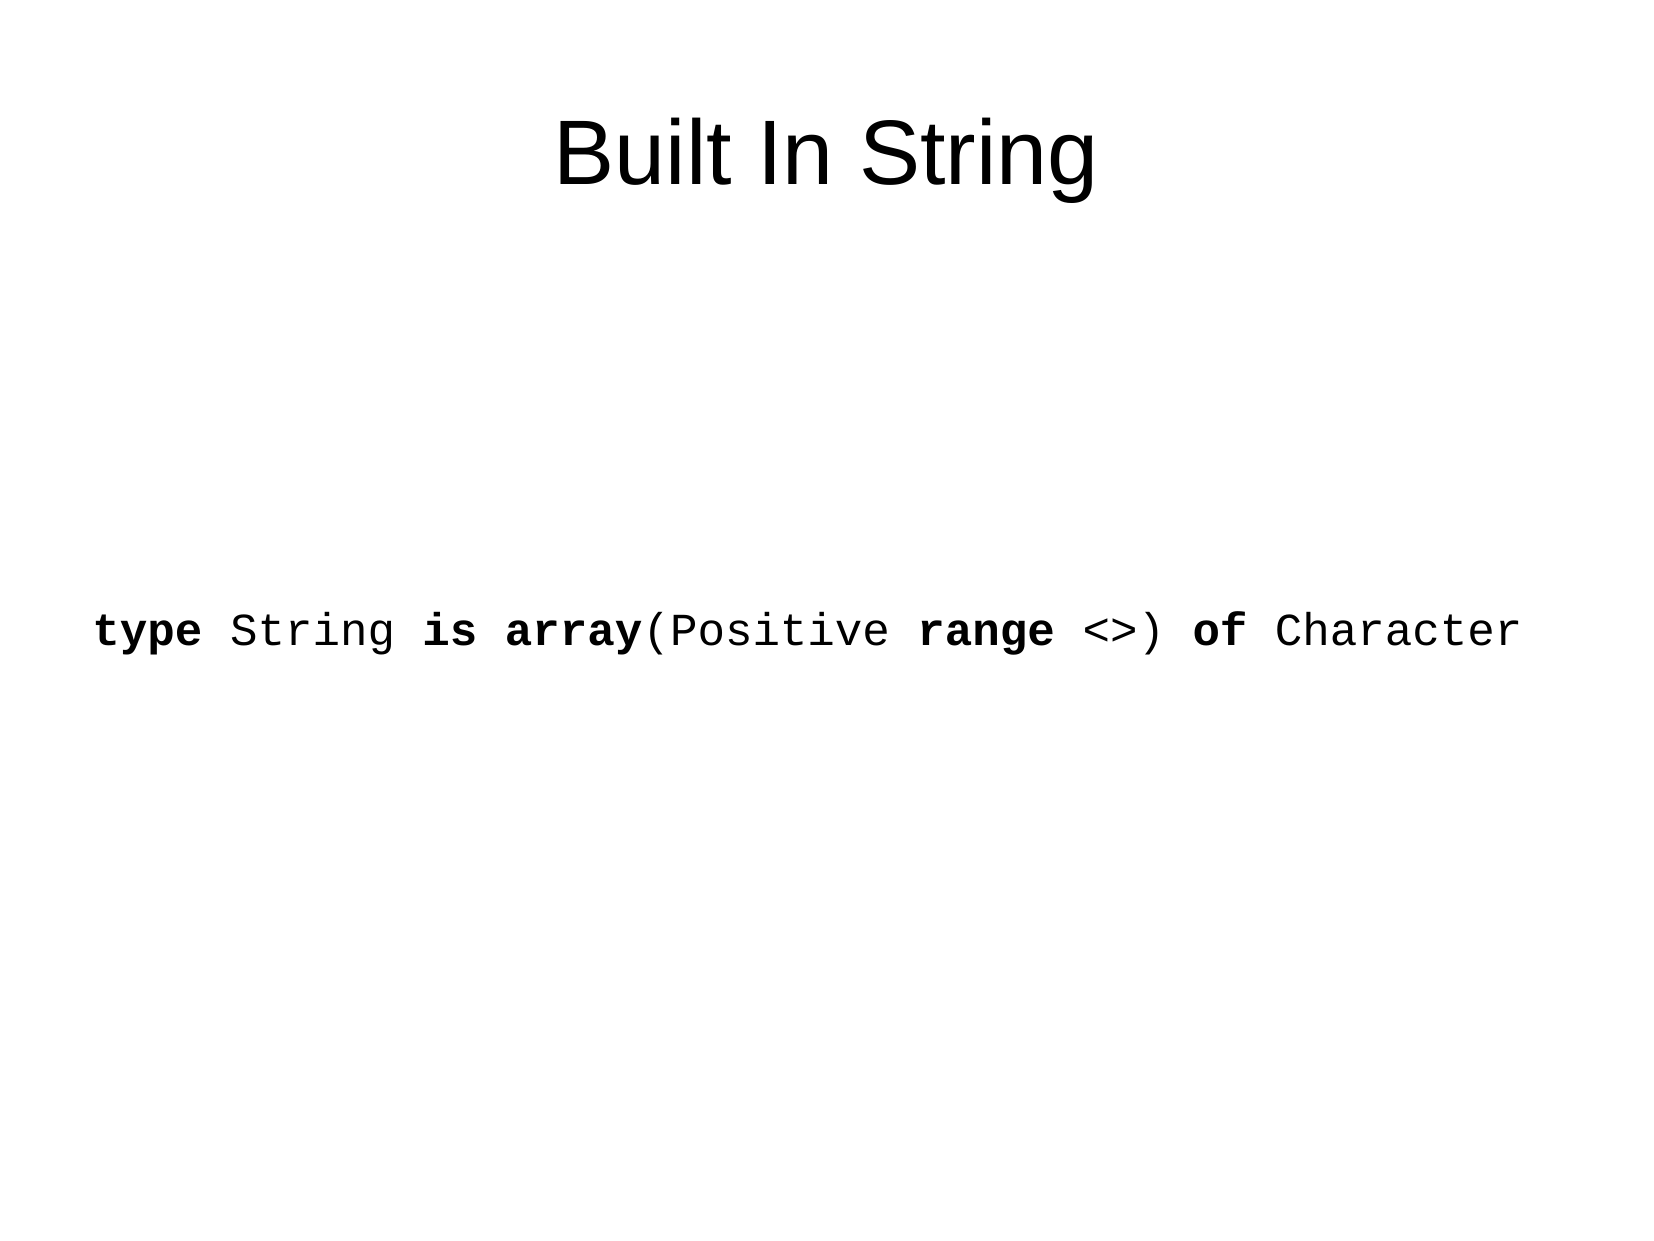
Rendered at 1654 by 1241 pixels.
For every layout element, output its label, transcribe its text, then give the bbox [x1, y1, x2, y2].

text_box type String is array(Positive range <>) of Character [77, 600, 1538, 667]
title Built In String [82, 56, 1571, 250]
